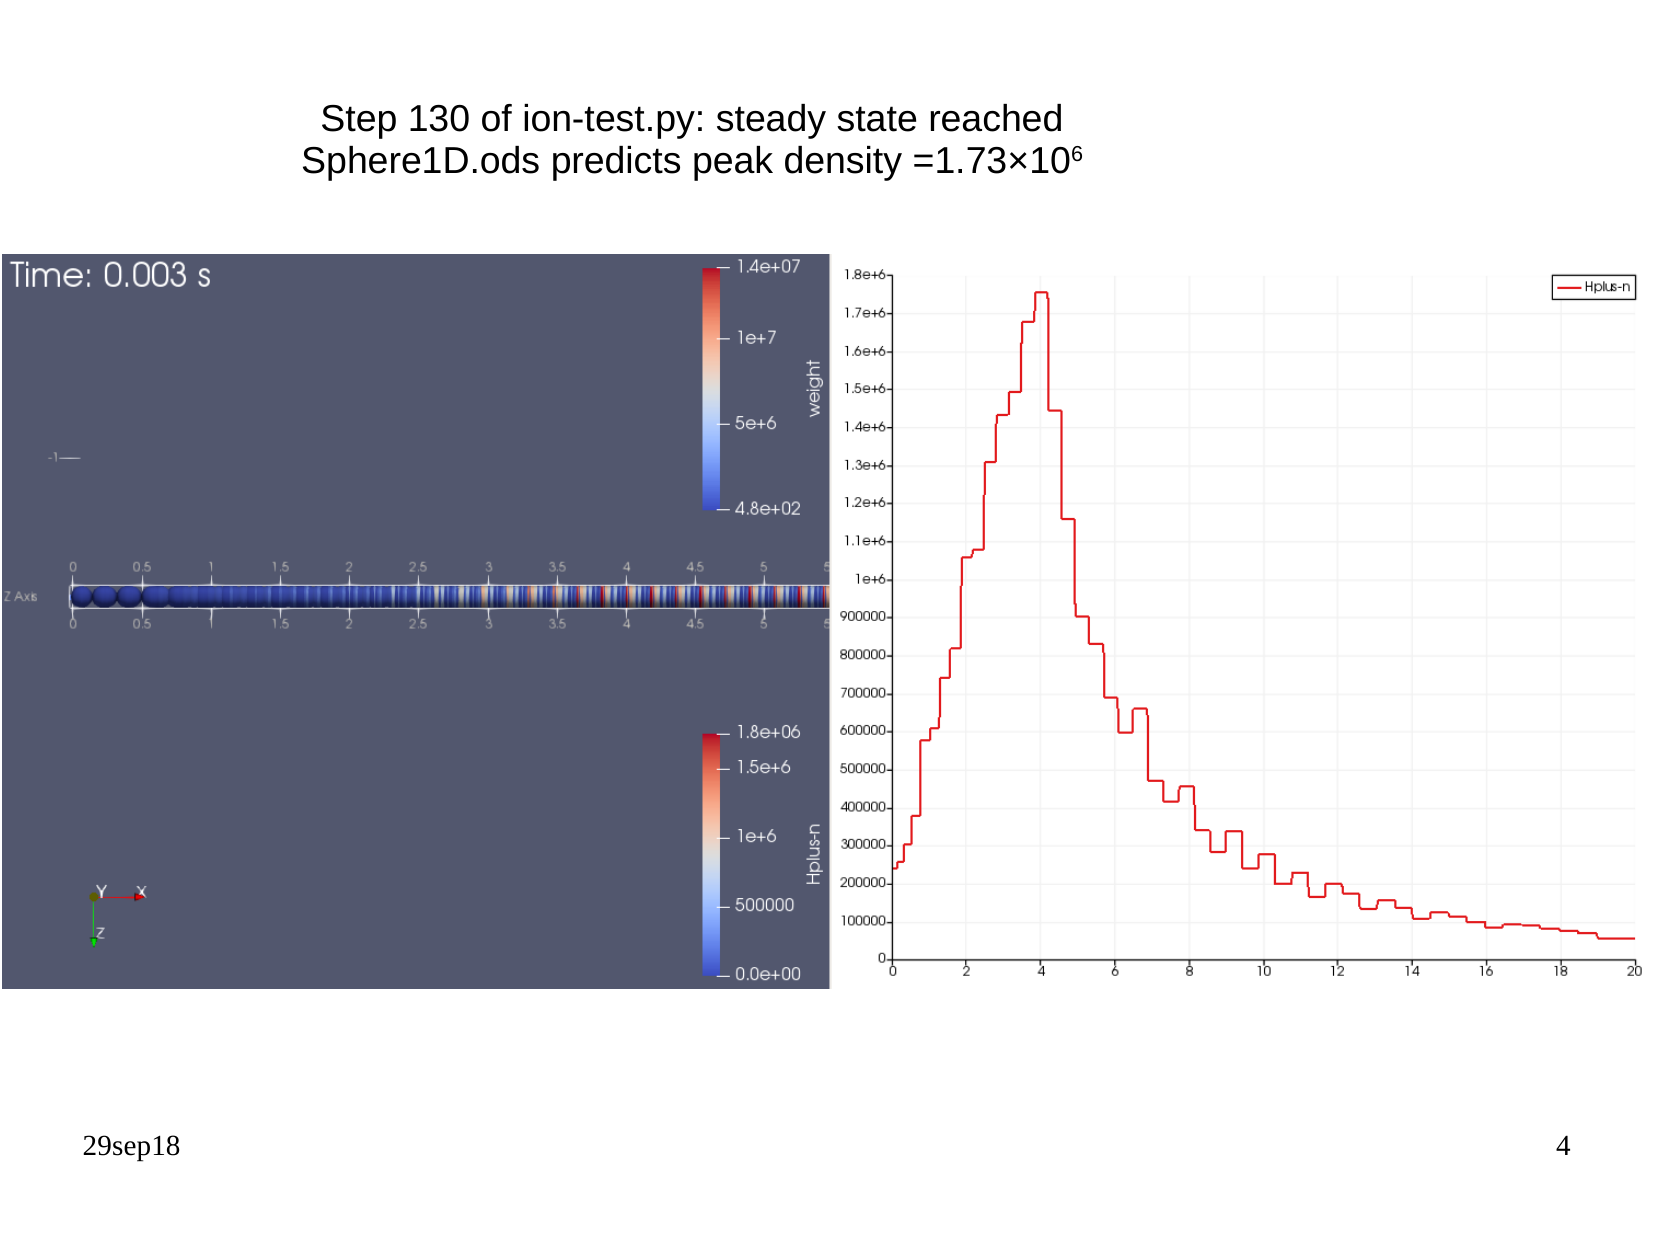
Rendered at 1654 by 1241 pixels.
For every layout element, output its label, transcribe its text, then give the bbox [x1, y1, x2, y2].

text_box Step 130 of ion-test.py: steady state reached Sphere1D.ods predicts peak density =1.73×106 [286, 90, 1335, 191]
picture [2, 254, 1654, 989]
